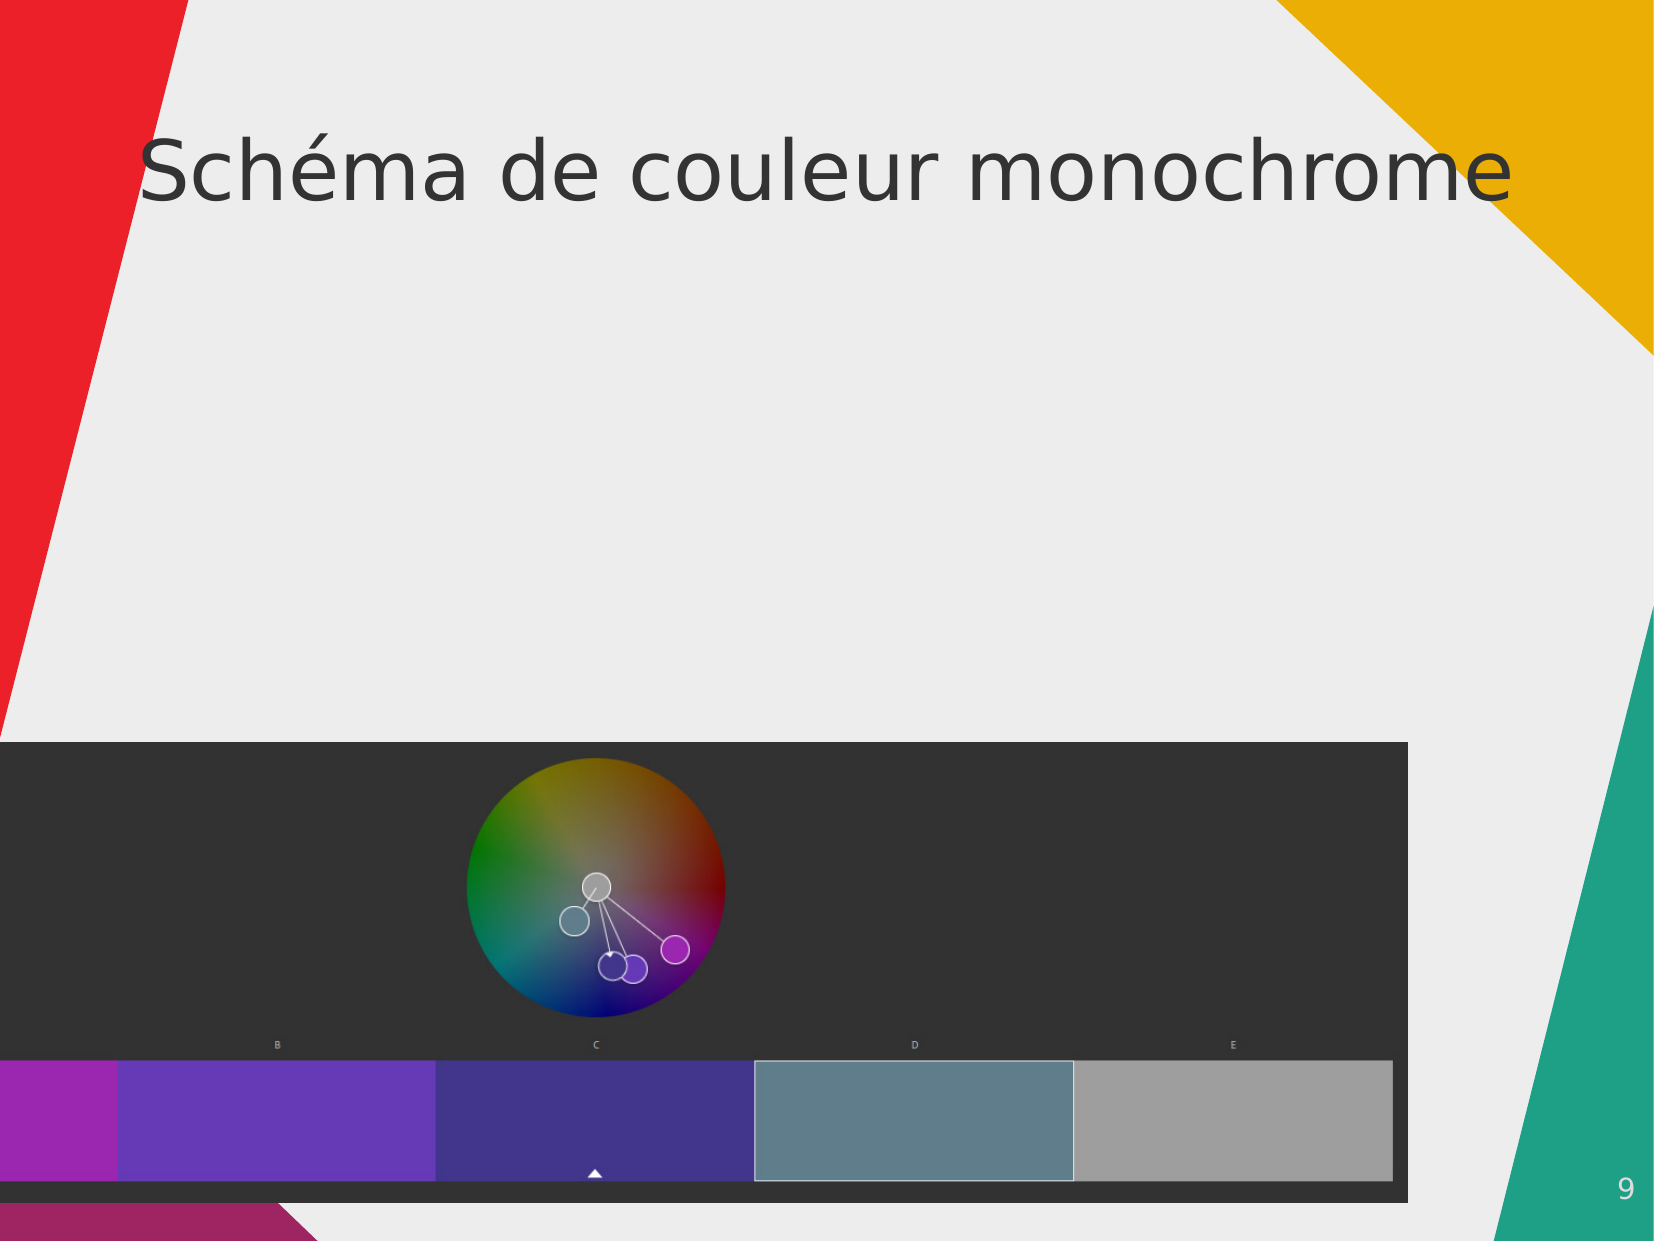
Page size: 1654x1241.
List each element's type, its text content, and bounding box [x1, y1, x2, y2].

title Schéma de couleur monochrome [114, 73, 1539, 271]
picture [0, 742, 1408, 1203]
